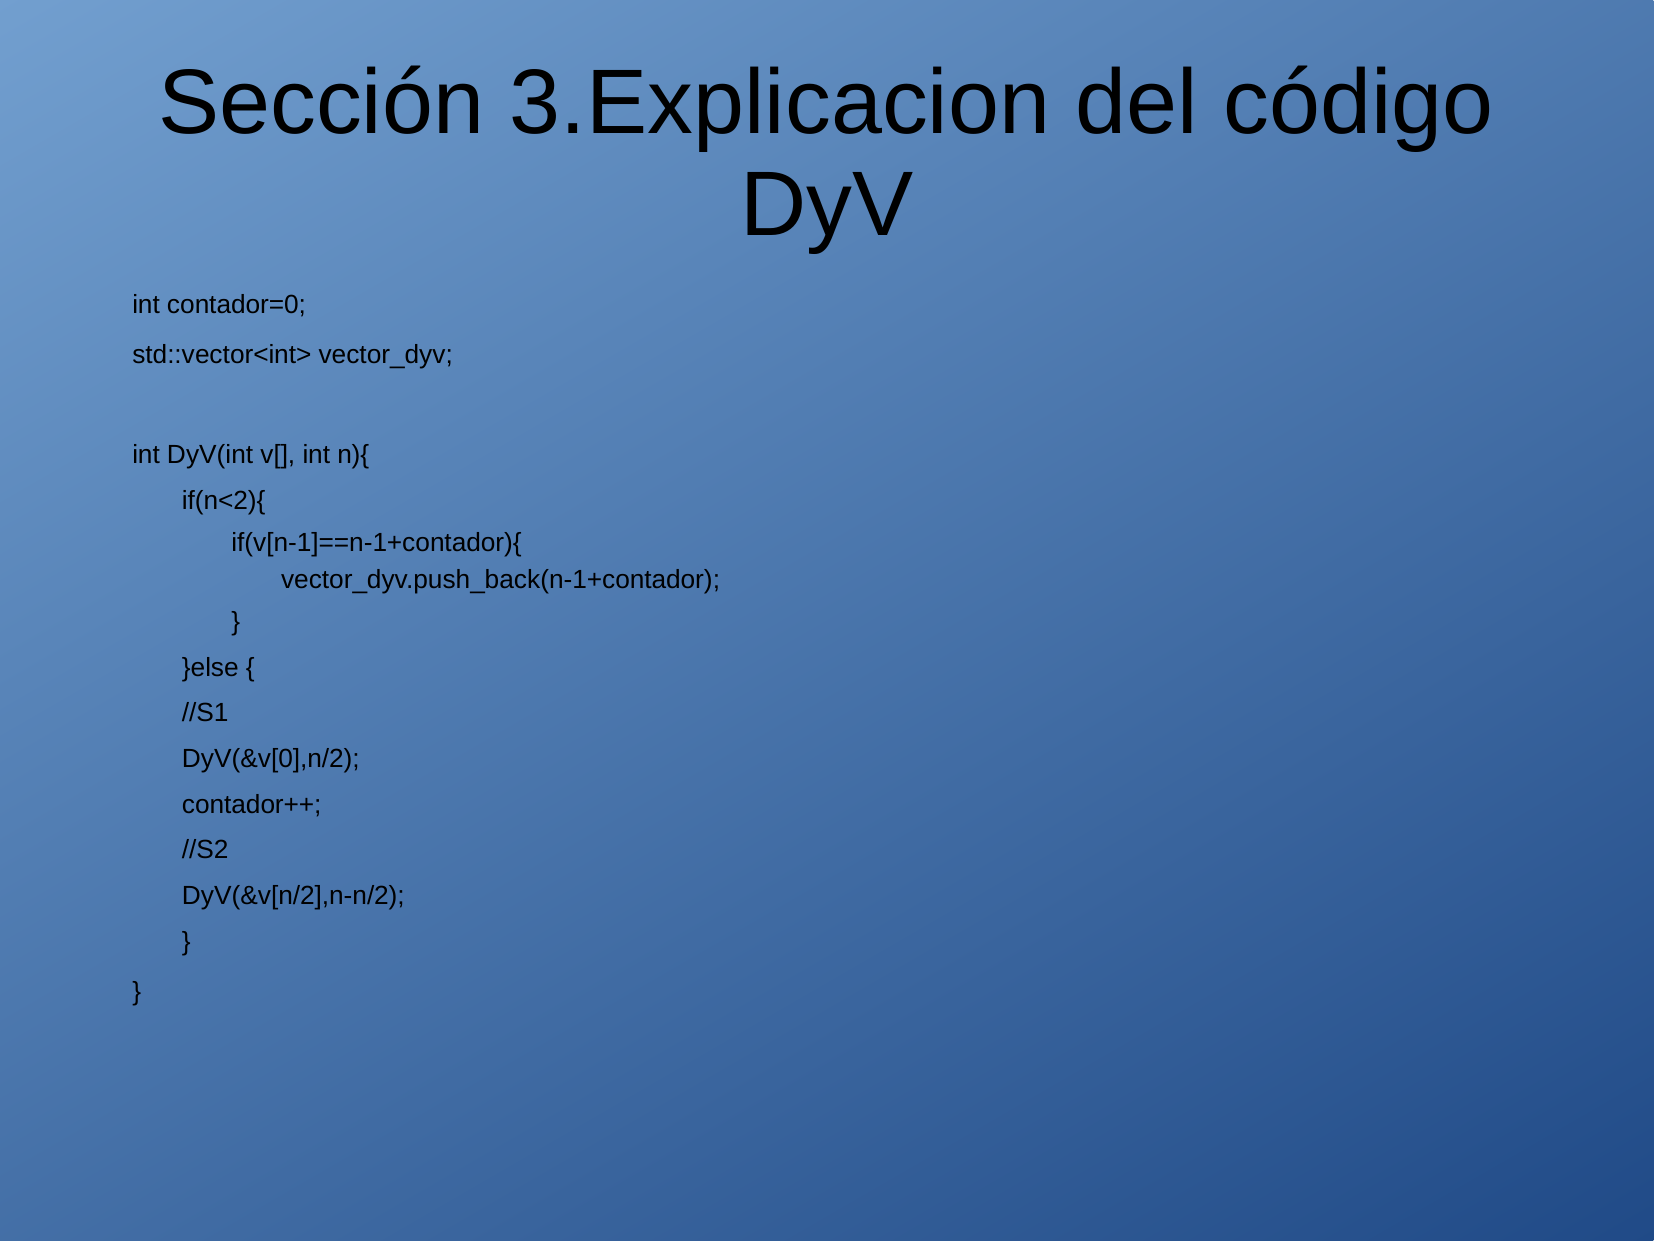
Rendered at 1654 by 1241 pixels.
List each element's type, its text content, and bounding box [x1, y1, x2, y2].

list int contador=0; std::vector<int> vector_dyv; int DyV(int v[], int n){ if(n<2){ if(v[n-1]==n-1+contador){ vector_dyv.push_back(n-1+contador); } }else { //S1 DyV(&v[0],n/2); contador++; //S2 DyV(&v[n/2],n-n/2); } } [82, 290, 1571, 1010]
title Sección 3.Explicacion del código DyV [82, 49, 1571, 257]
